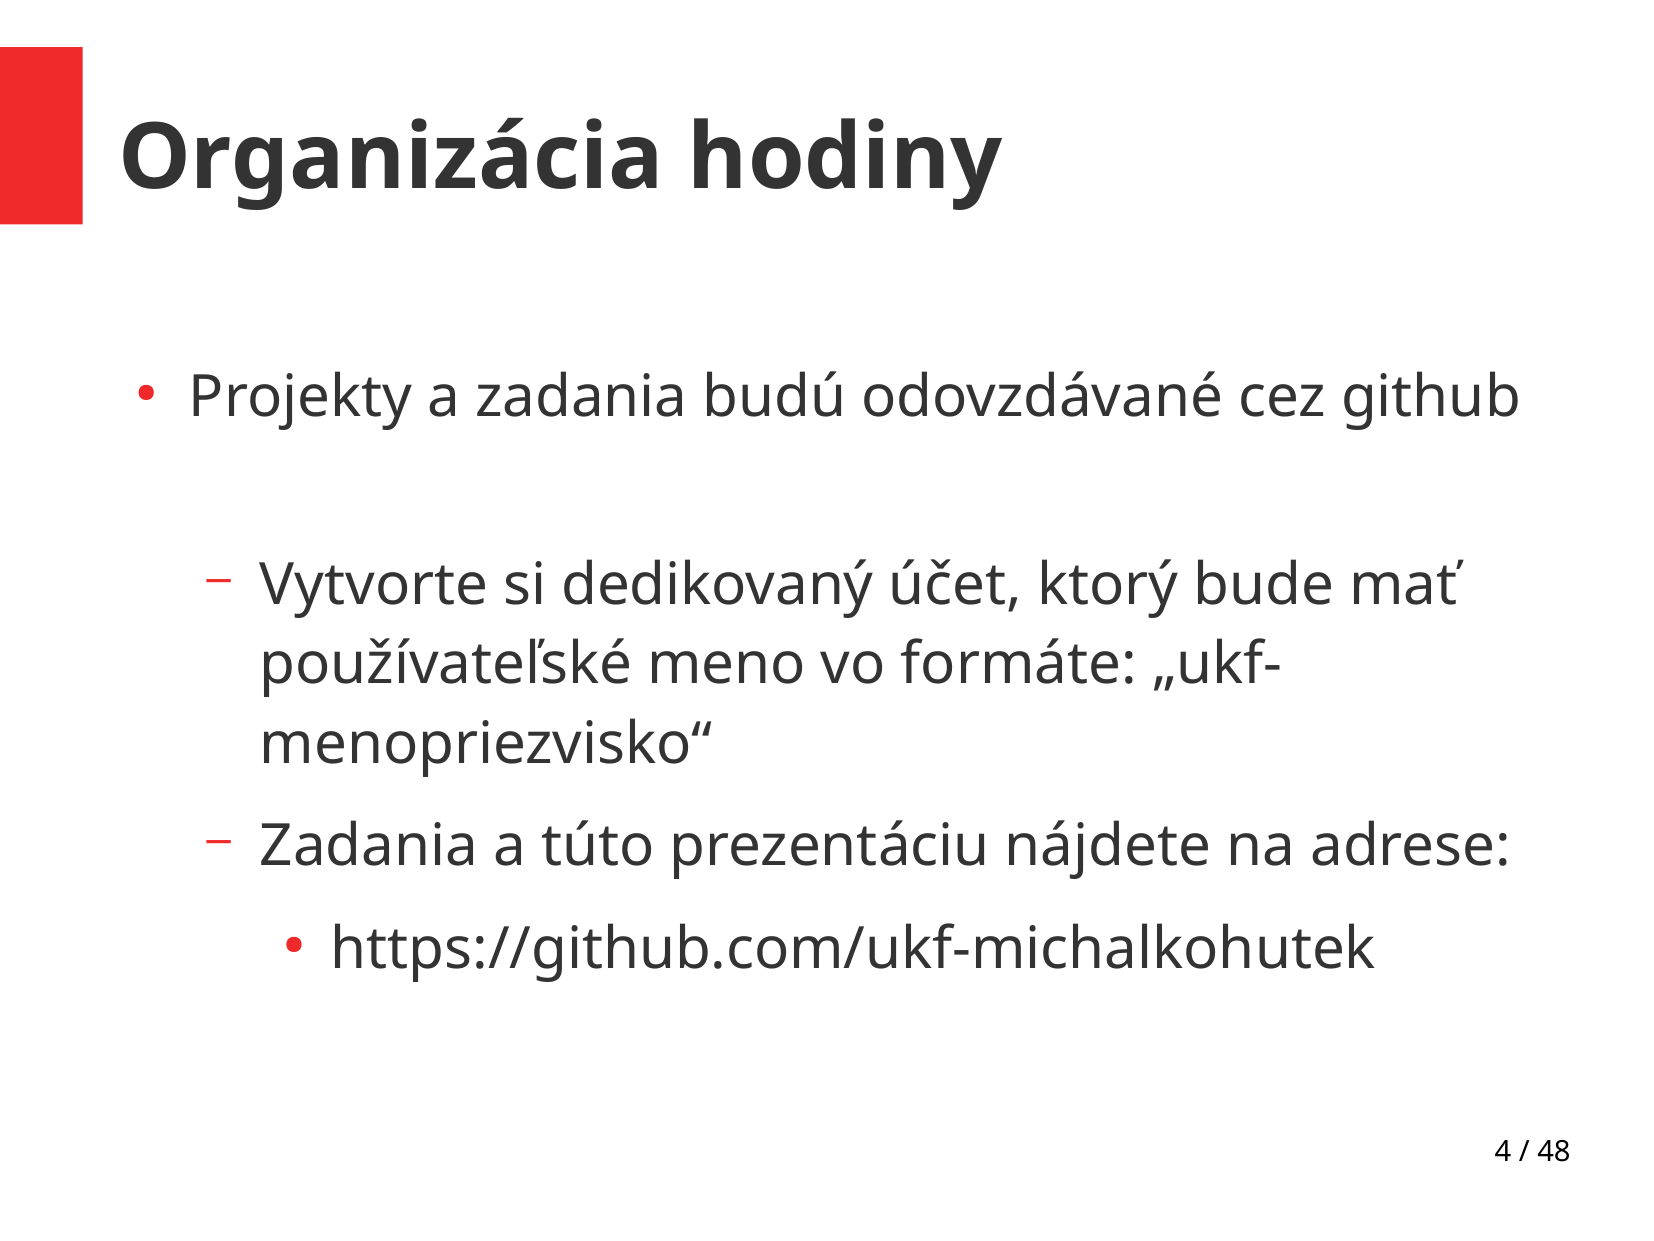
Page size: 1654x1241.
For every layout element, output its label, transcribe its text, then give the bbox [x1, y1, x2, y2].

list Projekty a zadania budú odovzdávané cez github Vytvorte si dedikovaný účet, ktorý bude mať používateľské meno vo formáte: „ukf-menopriezvisko“ Zadania a túto prezentáciu nájdete na adrese: https://github.com/ukf-michalkohutek [118, 354, 1536, 1074]
title Organizácia hodiny [118, 49, 1571, 257]
